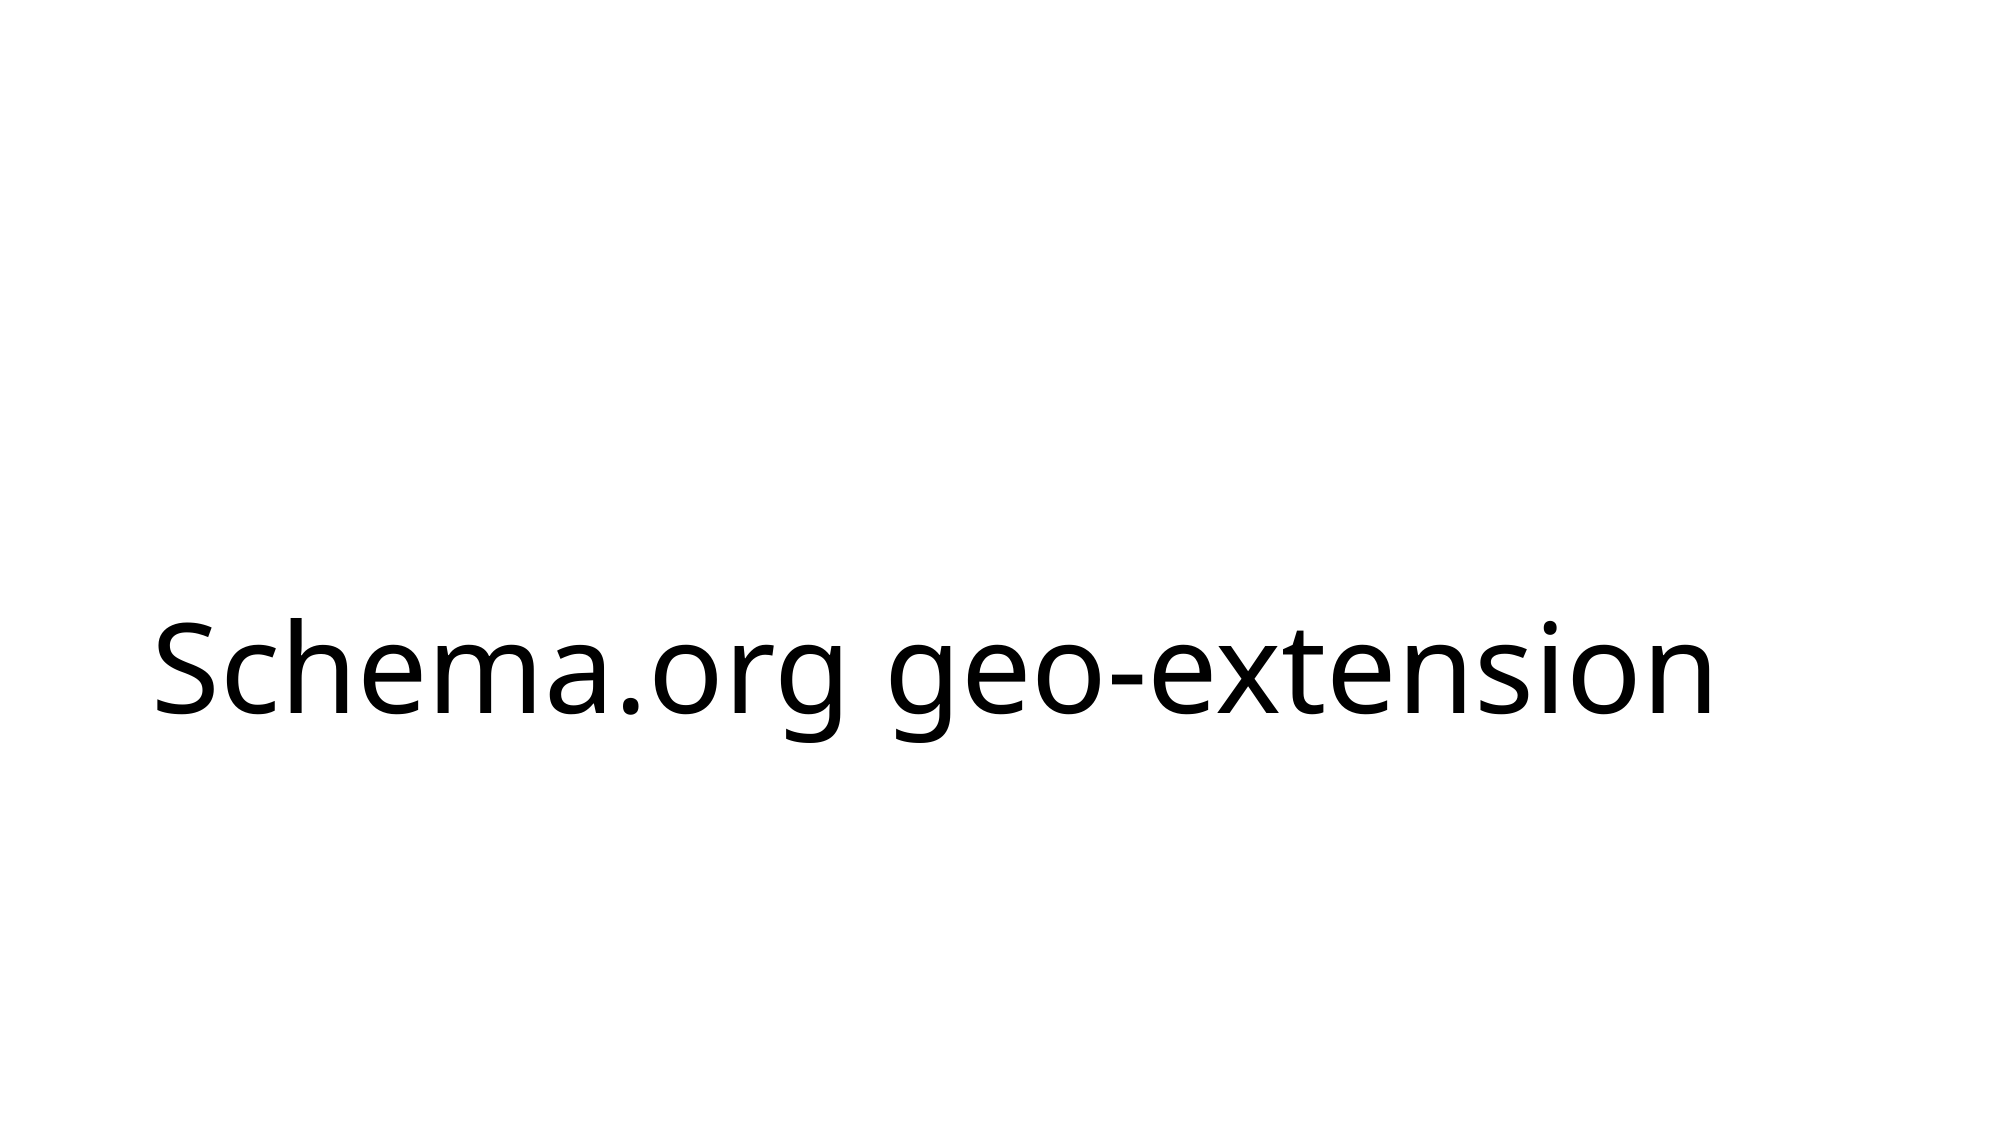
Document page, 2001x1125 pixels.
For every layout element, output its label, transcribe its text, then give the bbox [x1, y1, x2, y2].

title Schema.org geo-extension [136, 280, 1862, 749]
